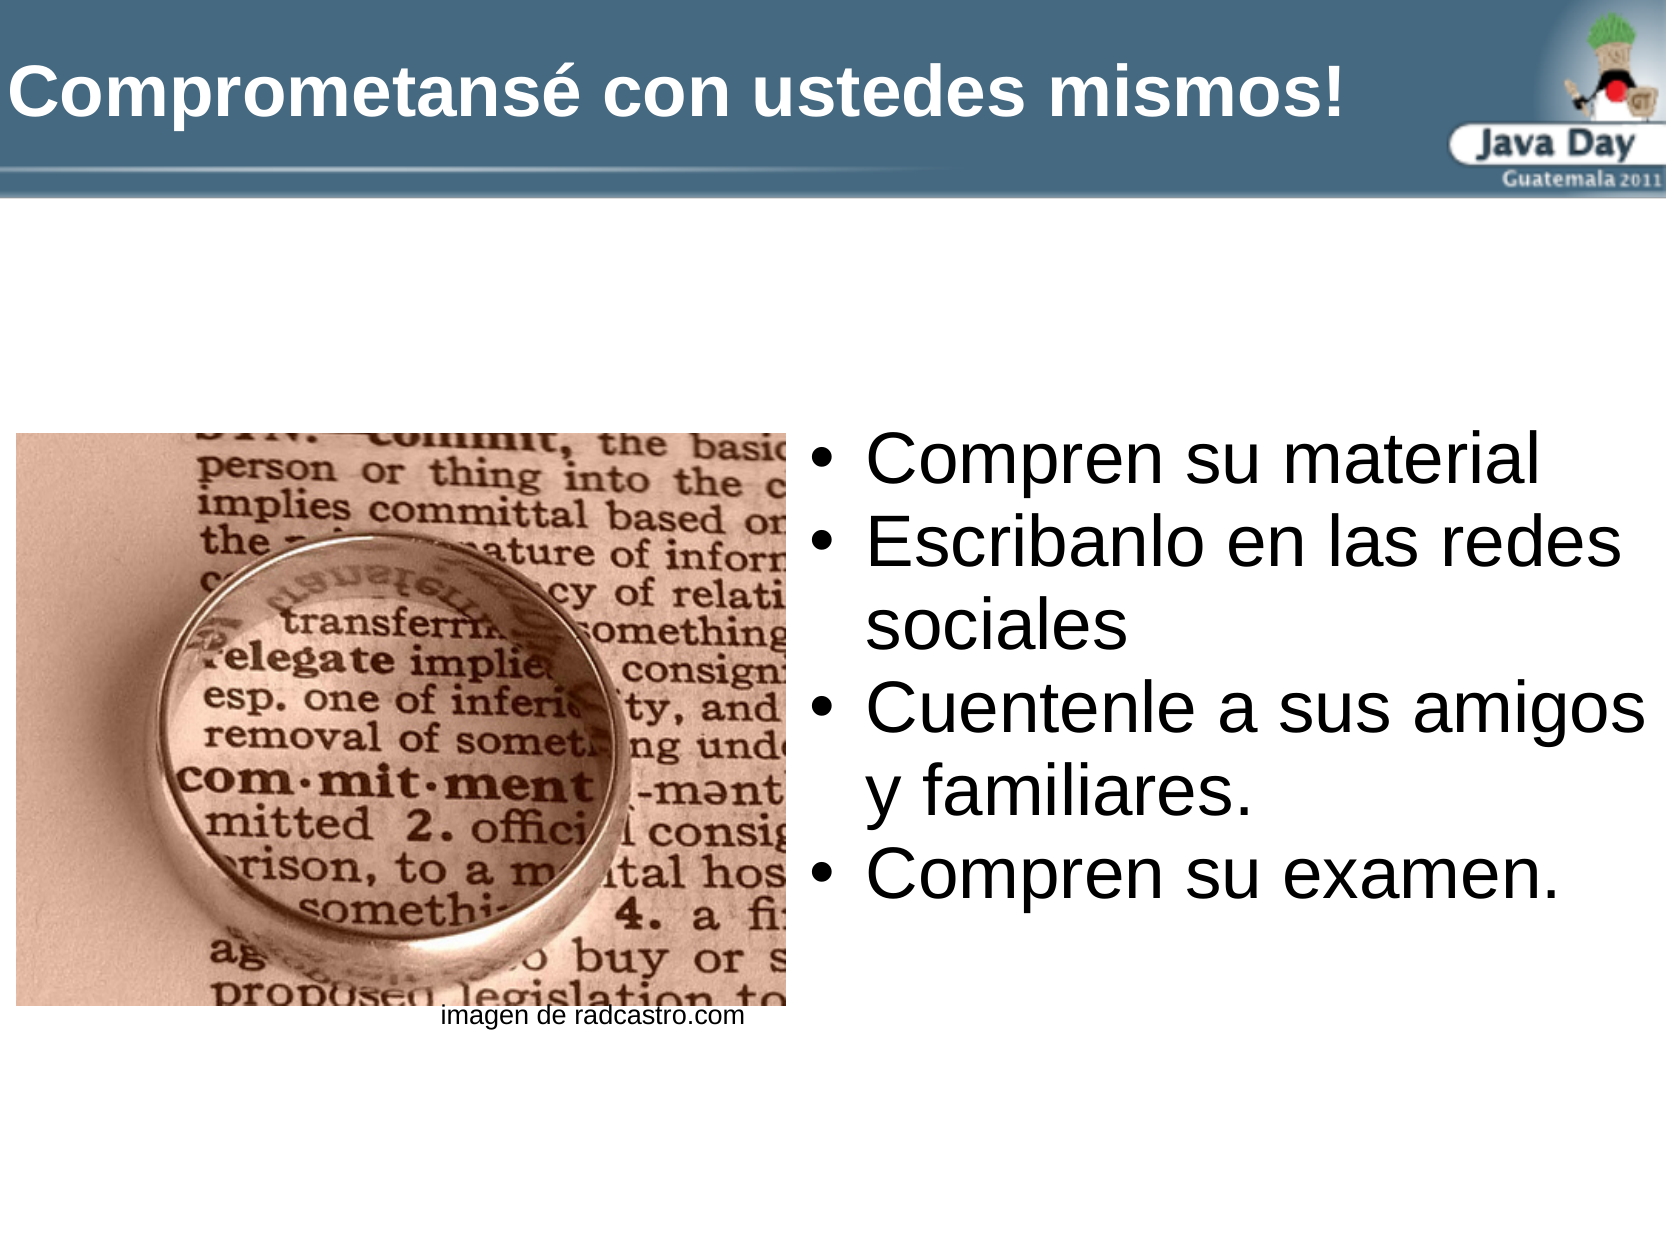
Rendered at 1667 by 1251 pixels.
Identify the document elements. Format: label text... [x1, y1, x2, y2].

text_box imagen de radcastro.com [440, 999, 819, 1031]
text_box Compren su material Escribanlo en las redes sociales Cuentenle a sus amigos y familiares. Compren su examen. [790, 416, 1664, 916]
picture [16, 433, 786, 1006]
picture [0, 0, 1666, 200]
text_box Comprometansé con ustedes mismos! [7, 50, 1502, 134]
